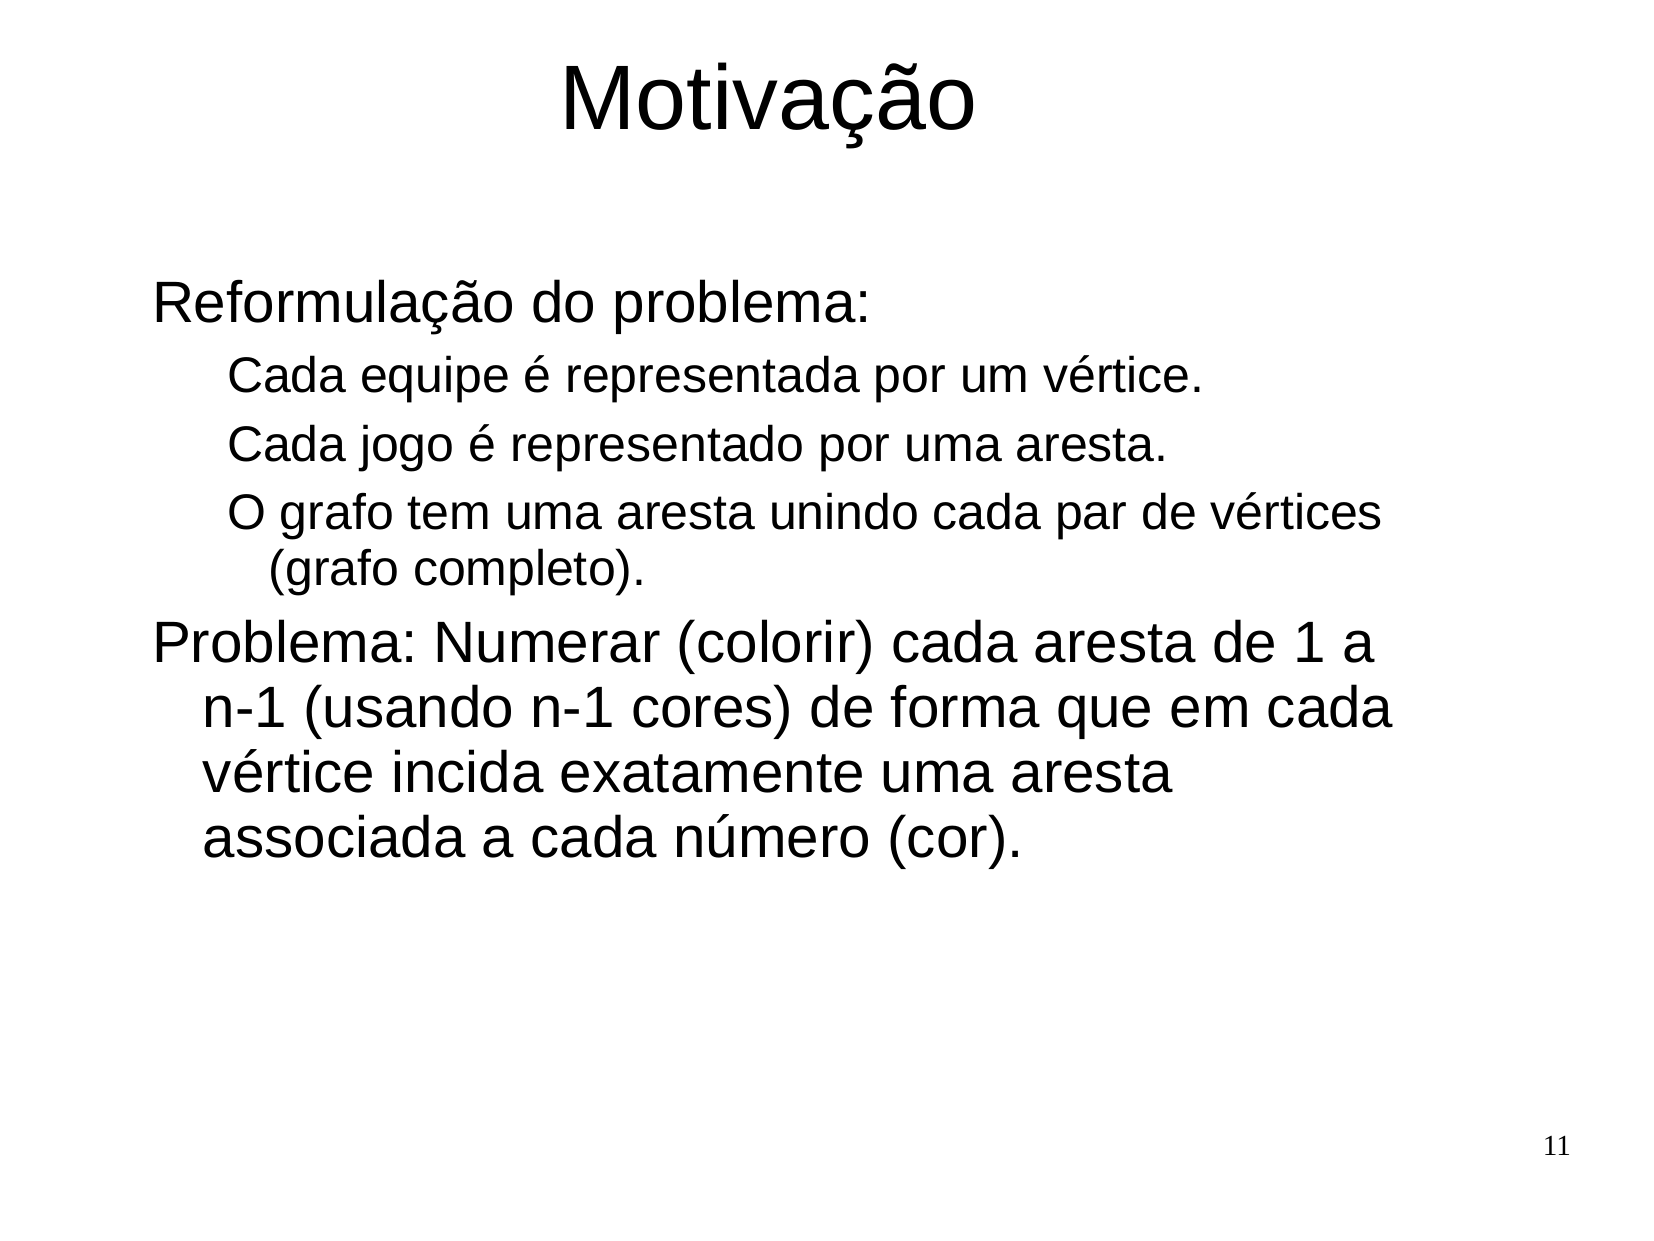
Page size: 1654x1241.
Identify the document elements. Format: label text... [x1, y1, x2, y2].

list Reformulação do problema: Cada equipe é representada por um vértice. Cada jogo é representado por uma aresta. O grafo tem uma aresta unindo cada par de vértices (grafo completo). Problema: Numerar (colorir) cada aresta de 1 a n-1 (usando n-1 cores) de forma que em cada vértice incida exatamente uma aresta associada a cada número (cor). [137, 262, 1450, 926]
title Motivação [237, 38, 1300, 157]
